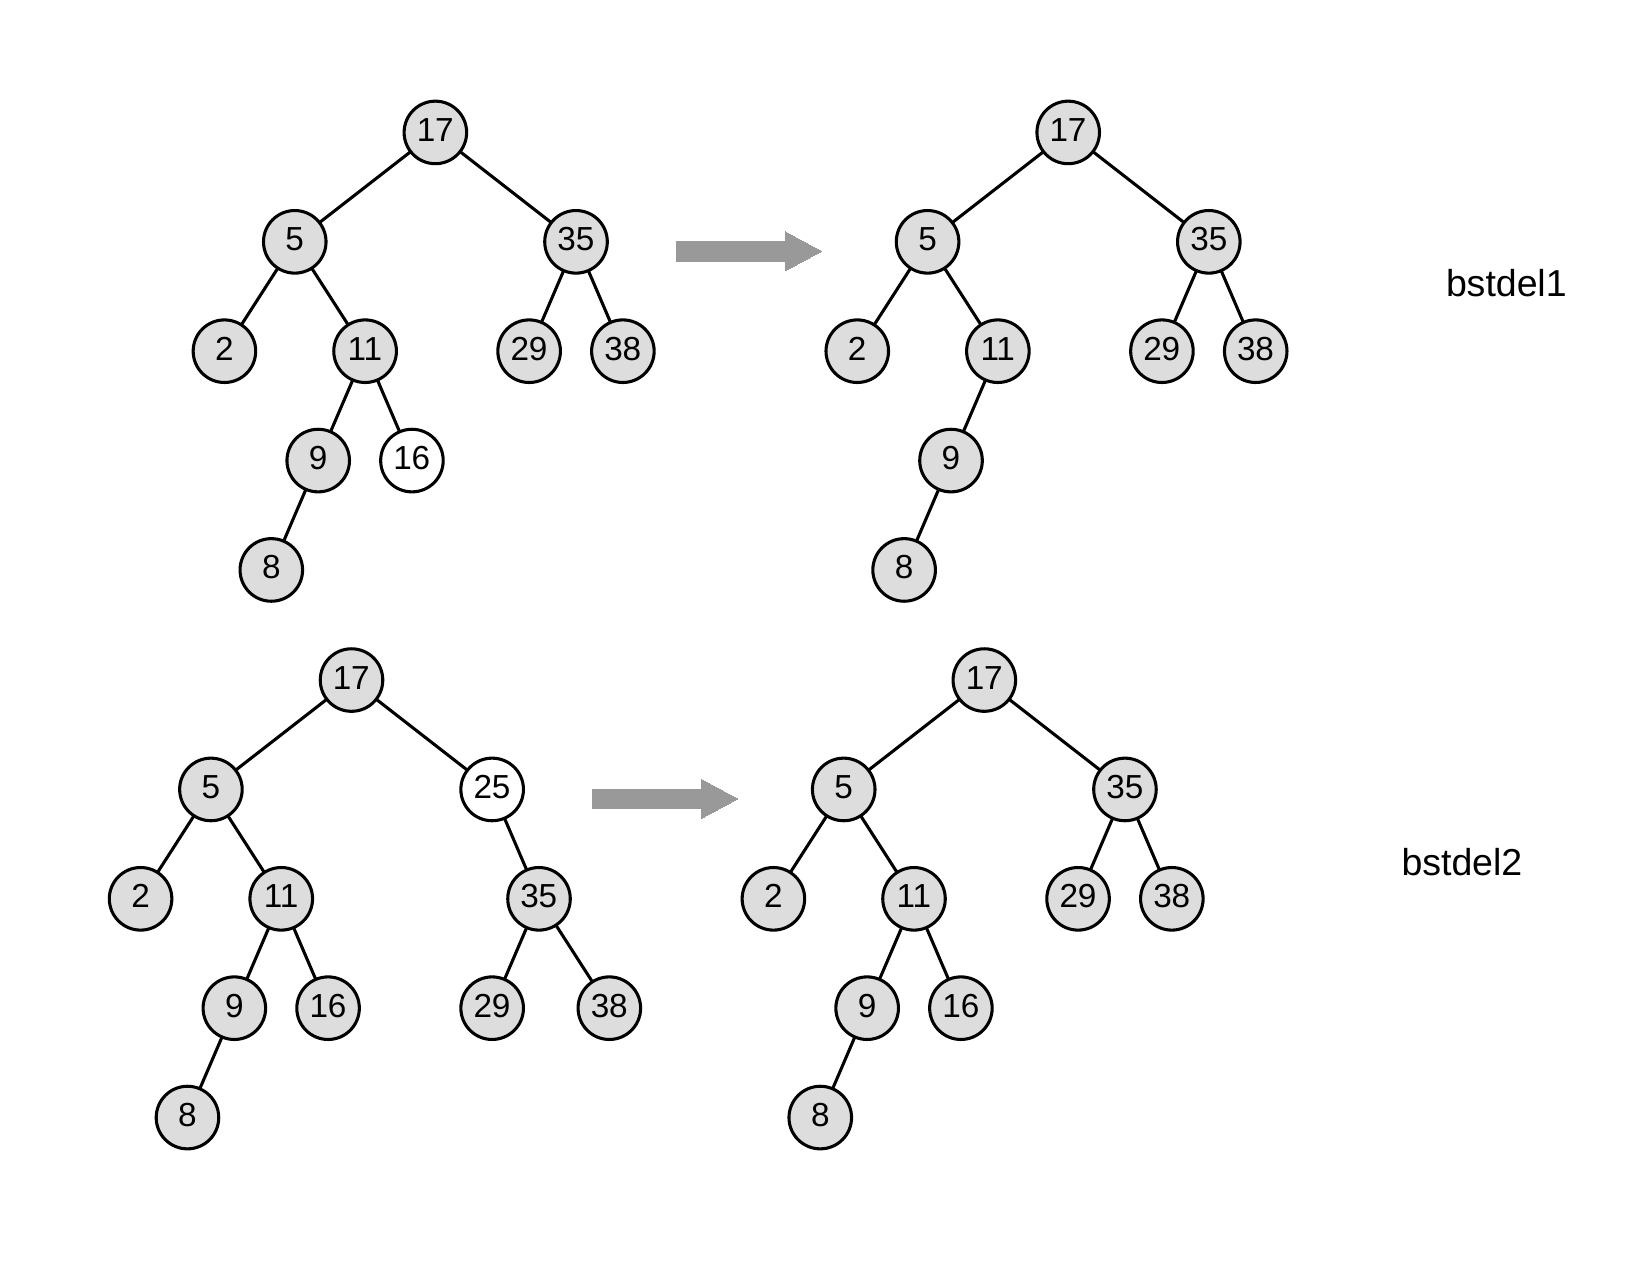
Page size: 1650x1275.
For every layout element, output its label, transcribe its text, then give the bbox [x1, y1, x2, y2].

text_box 9 [857, 987, 892, 1025]
text_box 29 [1143, 330, 1181, 368]
text_box 38 [590, 987, 628, 1025]
text_box 8 [811, 1096, 845, 1134]
text_box [1224, 319, 1287, 383]
text_box 5 [201, 768, 235, 806]
text_box 2 [131, 877, 165, 915]
text_box 17 [416, 111, 455, 149]
text_box [966, 319, 1030, 383]
text_box 5 [285, 220, 319, 258]
text_box bstdel2 [1386, 833, 1538, 891]
text_box 38 [604, 330, 642, 368]
text_box 17 [333, 659, 371, 697]
text_box [240, 538, 303, 602]
text_box 38 [1237, 330, 1275, 368]
text_box [1177, 210, 1241, 274]
text_box [676, 231, 822, 271]
text_box 2 [764, 877, 798, 915]
text_box [249, 867, 313, 931]
text_box 9 [308, 439, 343, 477]
text_box [882, 867, 946, 931]
text_box [826, 319, 889, 383]
text_box 35 [1190, 220, 1228, 258]
text_box 11 [263, 877, 302, 915]
text_box [1036, 101, 1100, 164]
text_box 11 [347, 330, 385, 368]
text_box [333, 319, 397, 383]
text_box [788, 1086, 852, 1149]
text_box 29 [1059, 877, 1097, 915]
text_box 38 [1153, 877, 1191, 915]
text_box 29 [510, 330, 548, 368]
text_box [460, 758, 524, 821]
text_box [578, 976, 641, 1040]
text_box [320, 648, 383, 712]
text_box [1093, 758, 1157, 821]
text_box 17 [965, 659, 1003, 697]
text_box [742, 867, 805, 931]
text_box [812, 758, 876, 821]
text_box [953, 648, 1016, 712]
text_box 16 [942, 987, 980, 1025]
text_box [919, 429, 983, 492]
text_box 8 [178, 1096, 212, 1134]
text_box [592, 779, 738, 819]
text_box 25 [473, 768, 511, 806]
text_box [460, 976, 524, 1040]
text_box 5 [834, 768, 868, 806]
text_box 5 [918, 220, 952, 258]
text_box [1046, 867, 1110, 931]
text_box [286, 429, 350, 492]
text_box [929, 976, 993, 1040]
text_box 35 [1106, 768, 1144, 806]
text_box 2 [847, 330, 882, 368]
text_box 17 [1049, 111, 1087, 149]
text_box [109, 867, 172, 931]
text_box 29 [473, 987, 511, 1025]
text_box 2 [215, 330, 249, 368]
text_box [1130, 319, 1194, 383]
text_box 11 [896, 877, 934, 915]
text_box 8 [262, 548, 296, 587]
text_box 35 [520, 877, 558, 915]
text_box bstdel1 [1431, 254, 1582, 312]
text_box 9 [225, 987, 259, 1025]
text_box 9 [941, 439, 976, 477]
text_box 8 [894, 548, 929, 587]
text_box [497, 319, 561, 383]
text_box [835, 976, 899, 1040]
text_box [896, 210, 959, 274]
text_box 35 [557, 220, 595, 258]
text_box [507, 867, 571, 931]
text_box [203, 976, 266, 1040]
text_box [193, 319, 256, 383]
text_box [263, 210, 327, 274]
text_box [591, 319, 655, 383]
text_box [404, 101, 467, 164]
text_box [544, 210, 608, 274]
text_box [156, 1086, 219, 1149]
text_box [296, 976, 360, 1040]
text_box [380, 429, 444, 492]
text_box [179, 758, 243, 821]
text_box 16 [393, 439, 431, 477]
text_box [872, 538, 936, 602]
text_box 16 [309, 987, 347, 1025]
text_box [1140, 867, 1204, 931]
text_box 11 [980, 330, 1018, 368]
